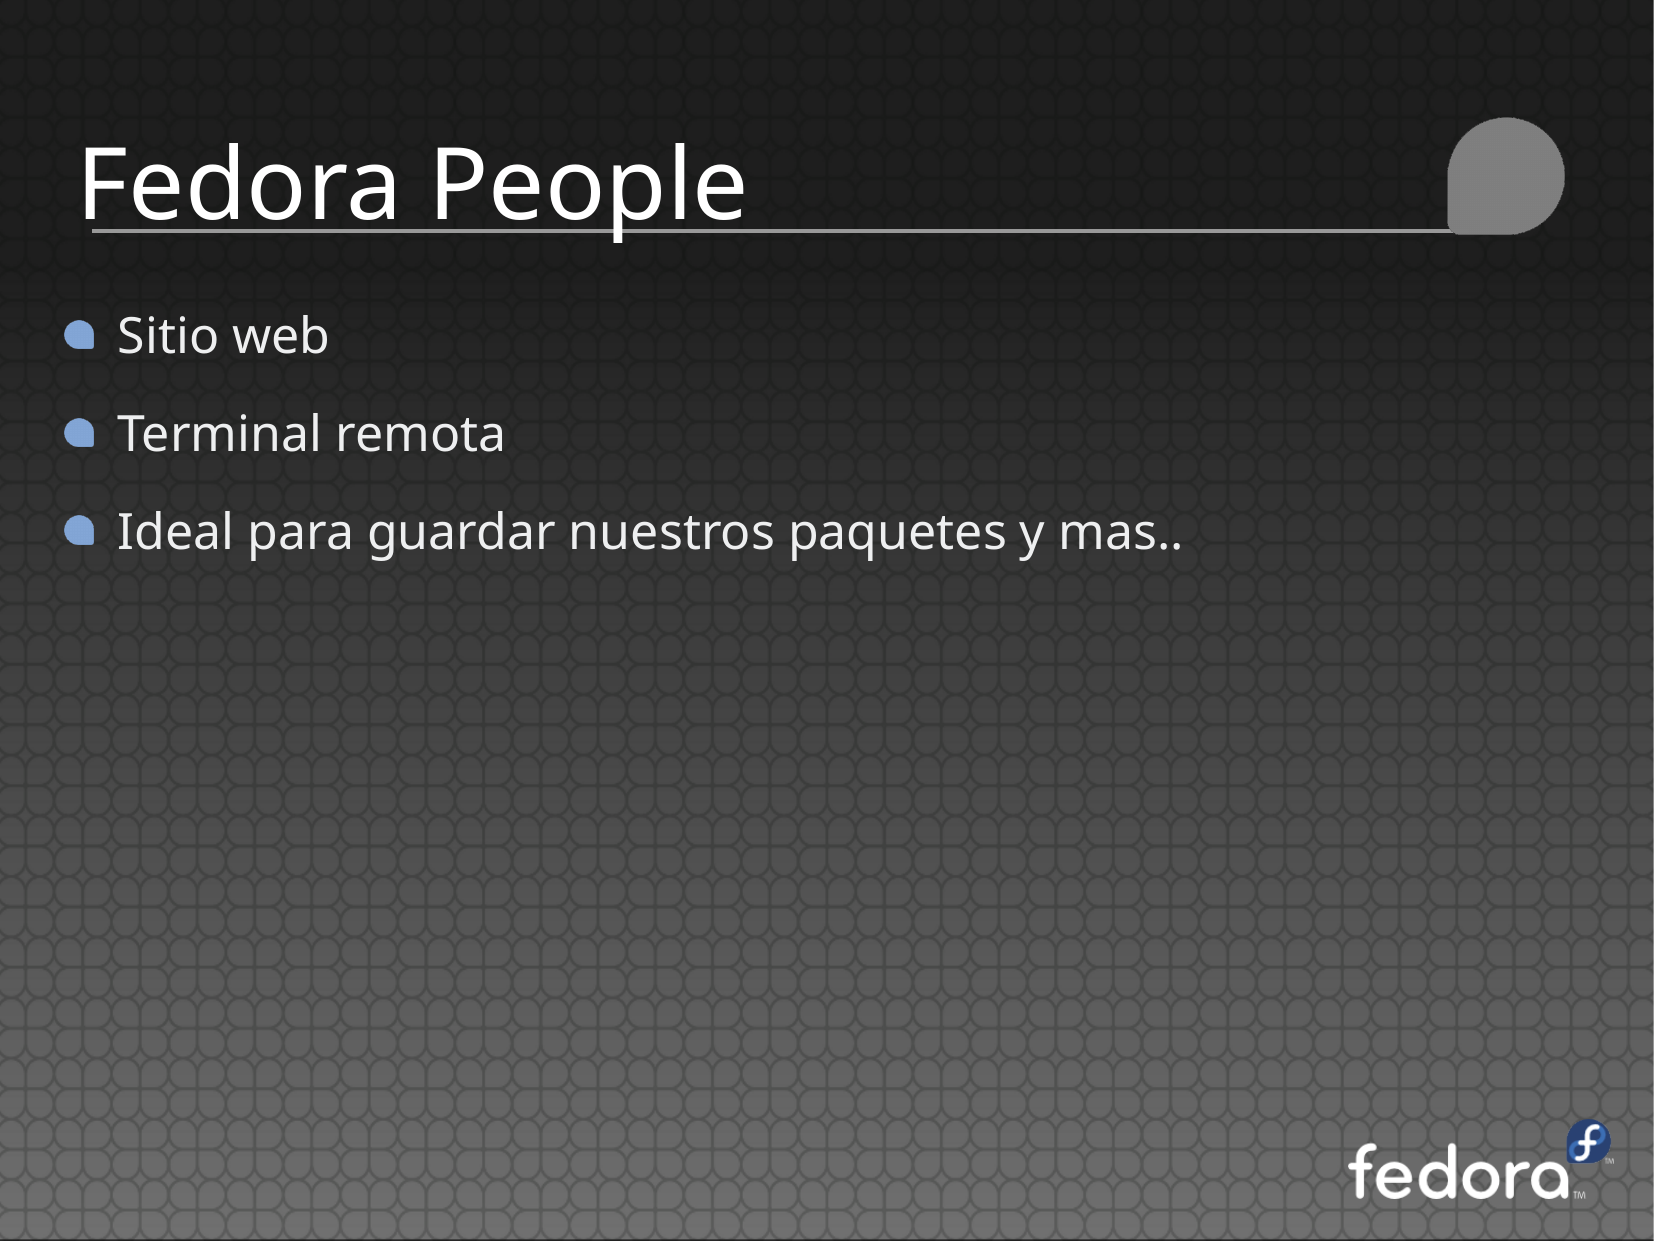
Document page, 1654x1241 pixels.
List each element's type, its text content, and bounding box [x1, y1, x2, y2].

picture [0, 0, 1654, 1241]
title Fedora People [76, 112, 1566, 249]
list Sitio web Terminal remota Ideal para guardar nuestros paquetes y mas.. [46, 300, 1536, 1105]
